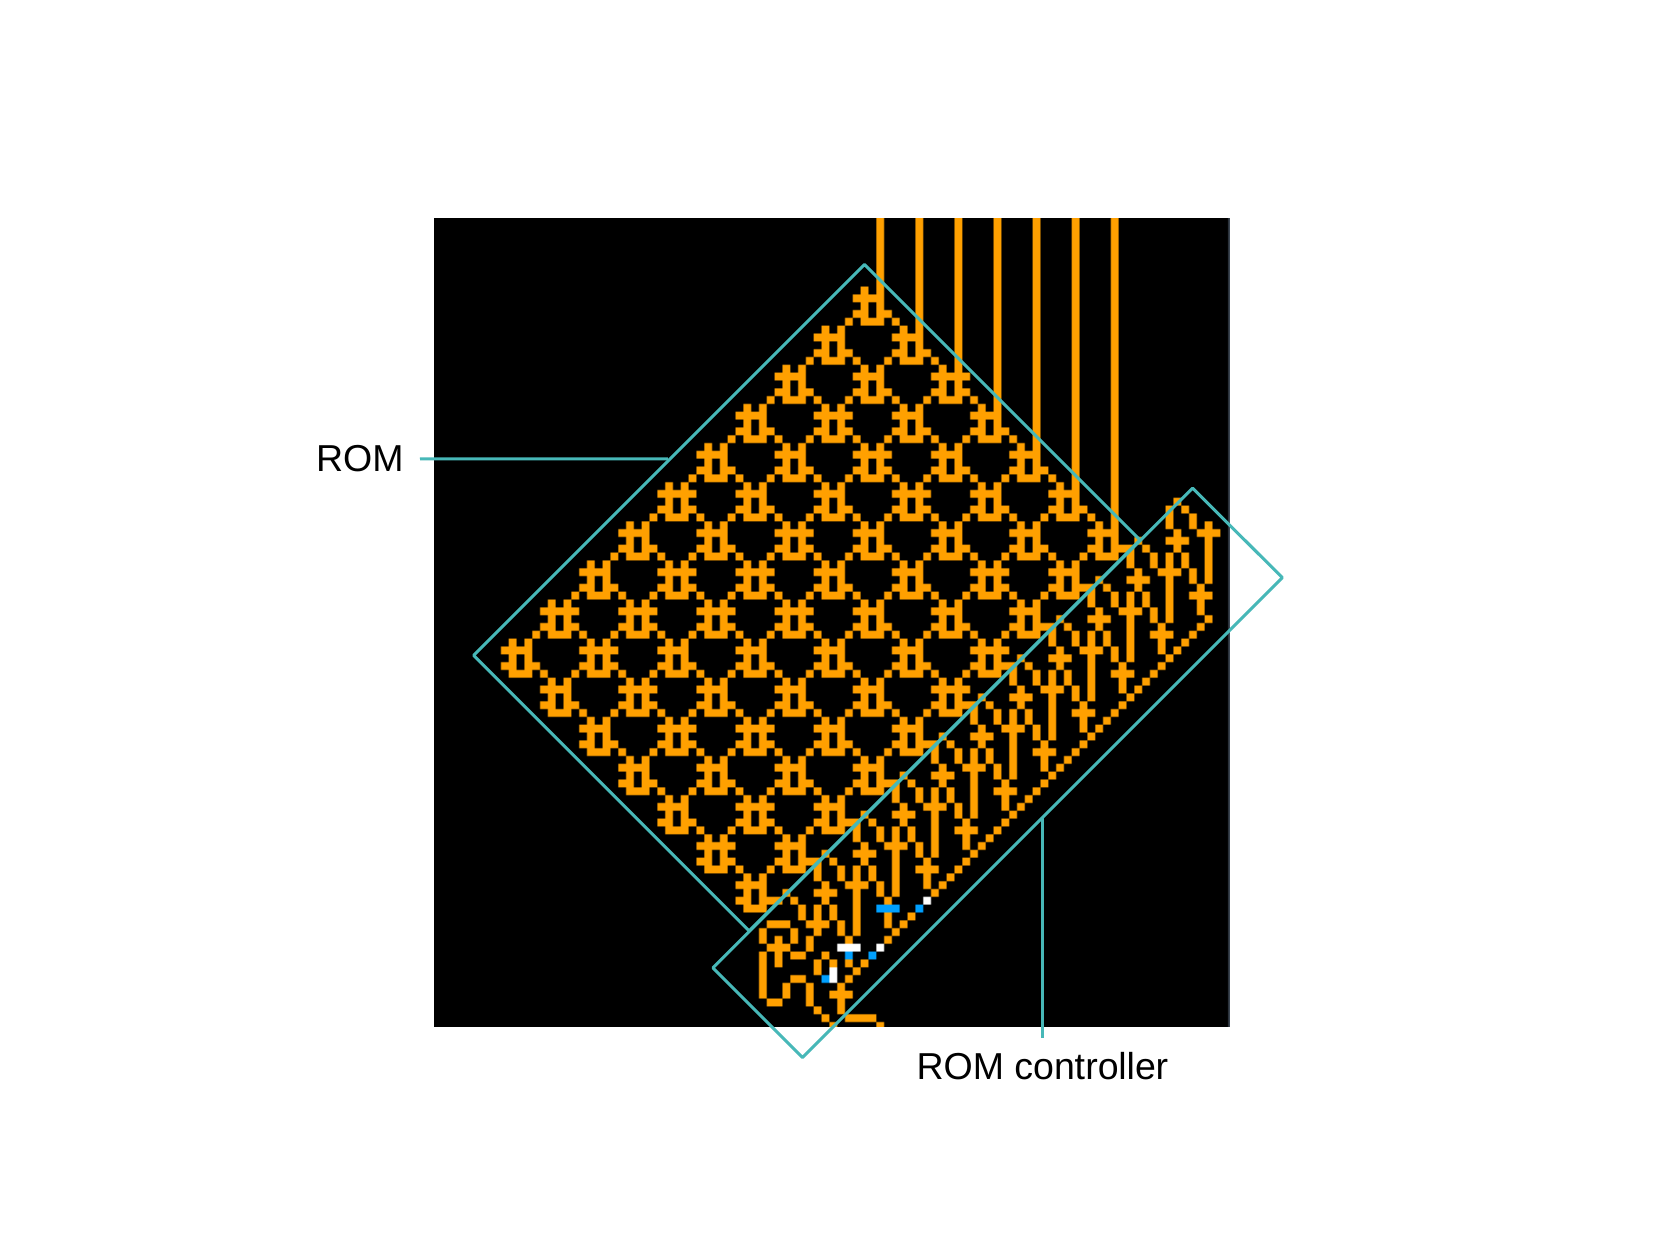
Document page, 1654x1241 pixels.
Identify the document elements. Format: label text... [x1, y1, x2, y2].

picture [716, 491, 1230, 1027]
text_box ROM [300, 430, 421, 488]
picture [477, 268, 1136, 927]
picture [434, 218, 1230, 537]
picture [1044, 634, 1230, 1027]
picture [837, 823, 1041, 1027]
text_box ROM controller [855, 1038, 1231, 1096]
picture [434, 461, 768, 1027]
